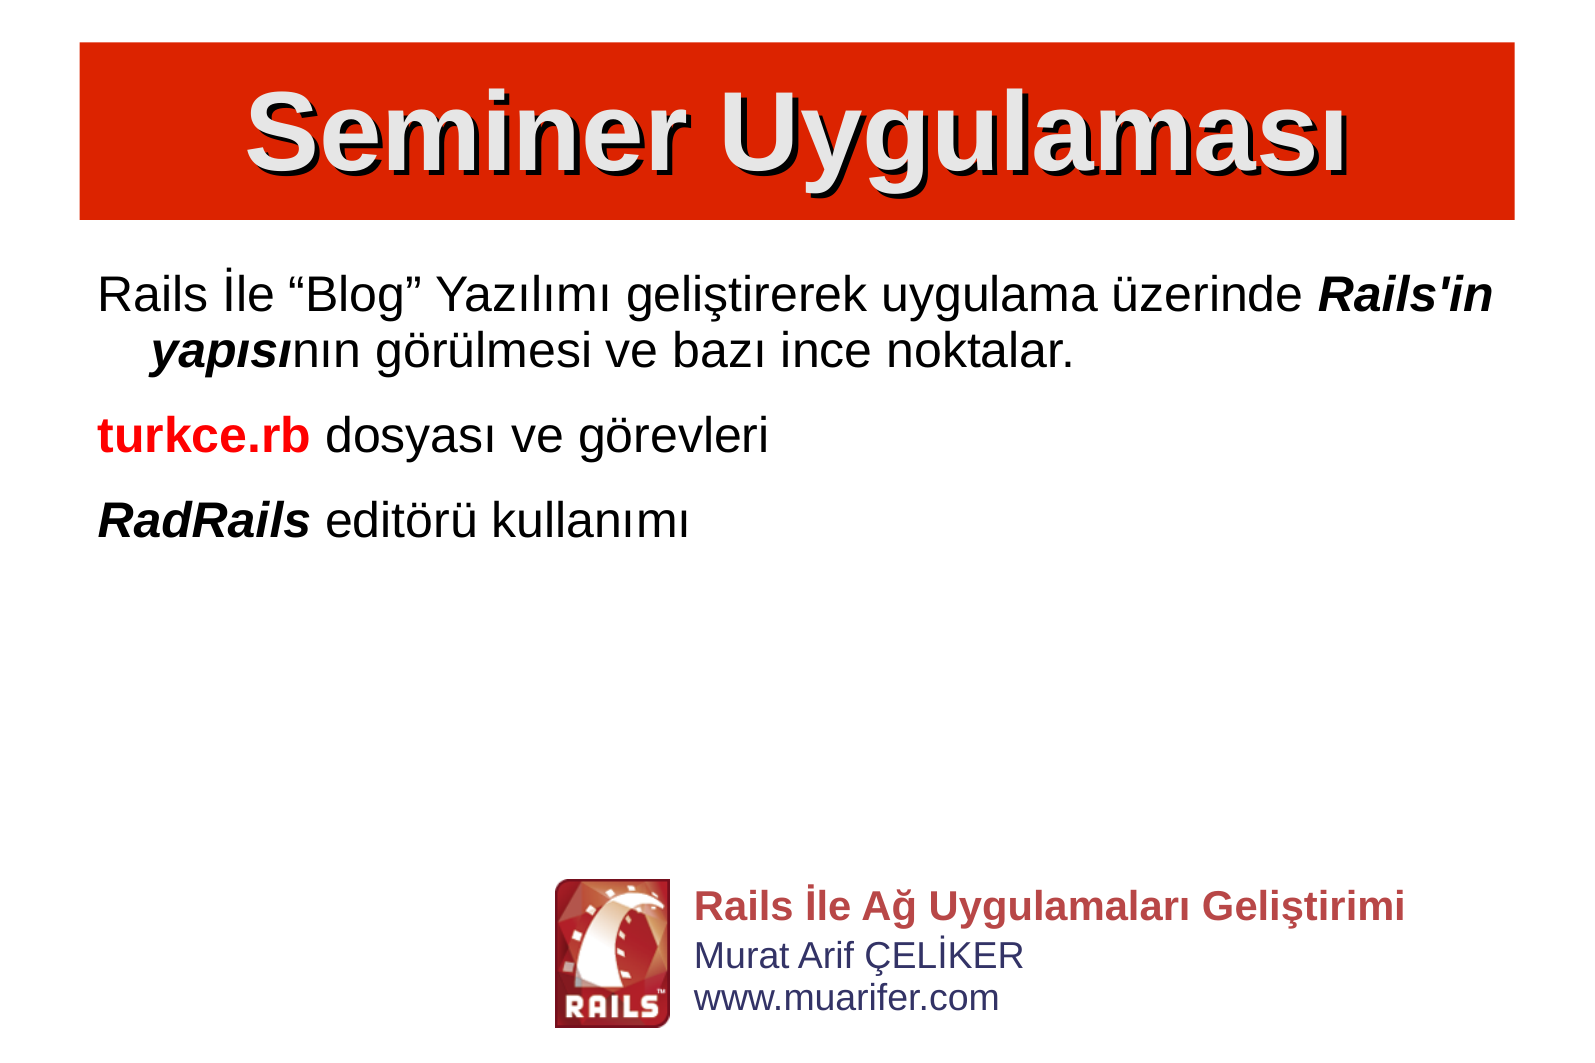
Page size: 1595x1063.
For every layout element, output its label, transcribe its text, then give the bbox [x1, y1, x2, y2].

list Rails İle “Blog” Yazılımı geliştirerek uygulama üzerinde Rails'in yapısının görülmesi ve bazı ince noktalar. turkce.rb dosyası ve görevleri RadRails editörü kullanımı [79, 266, 1515, 609]
text_box Rails İle Ağ Uygulamaları Geliştirimi [679, 875, 1556, 939]
text_box Murat Arif ÇELİKER www.muarifer.com [679, 939, 1381, 1046]
title Seminer Uygulaması [79, 42, 1515, 220]
picture [555, 879, 670, 1028]
